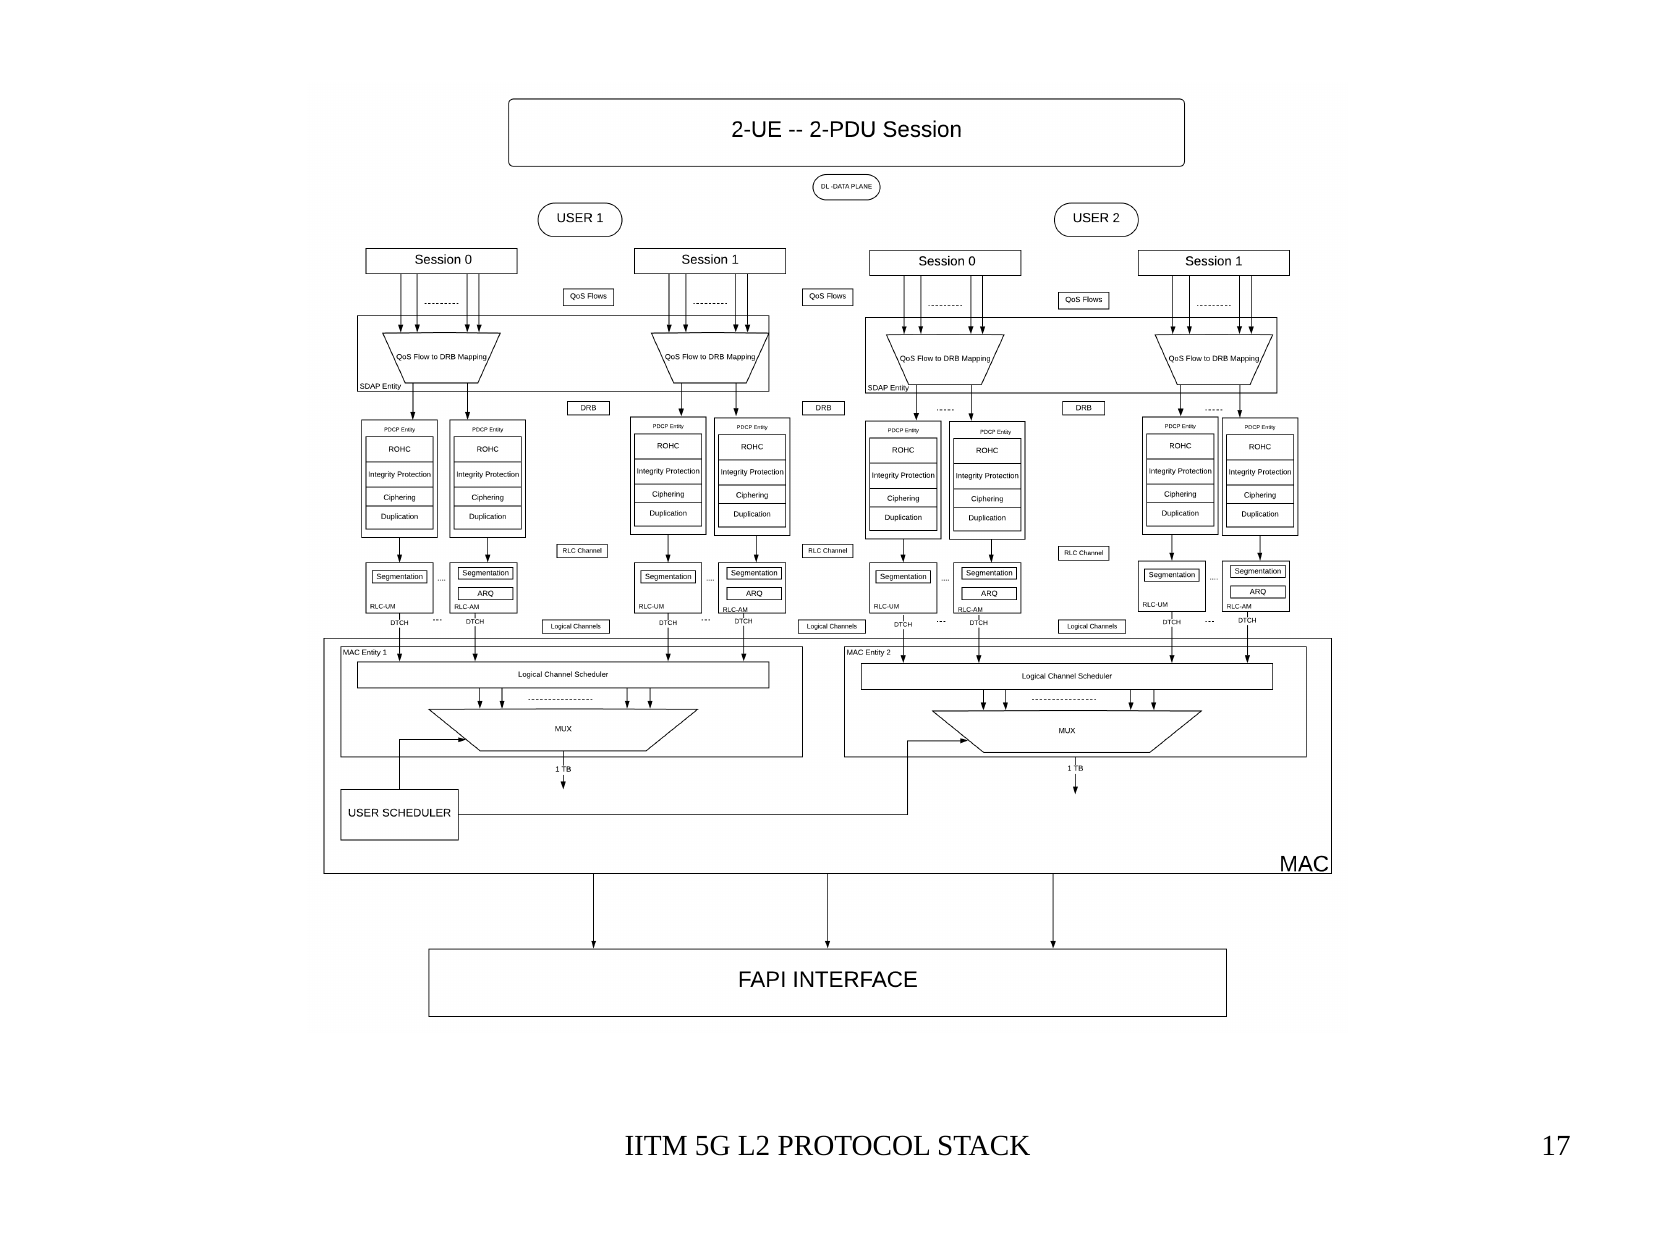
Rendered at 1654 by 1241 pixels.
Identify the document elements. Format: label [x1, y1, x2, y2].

picture [307, 82, 1348, 1033]
